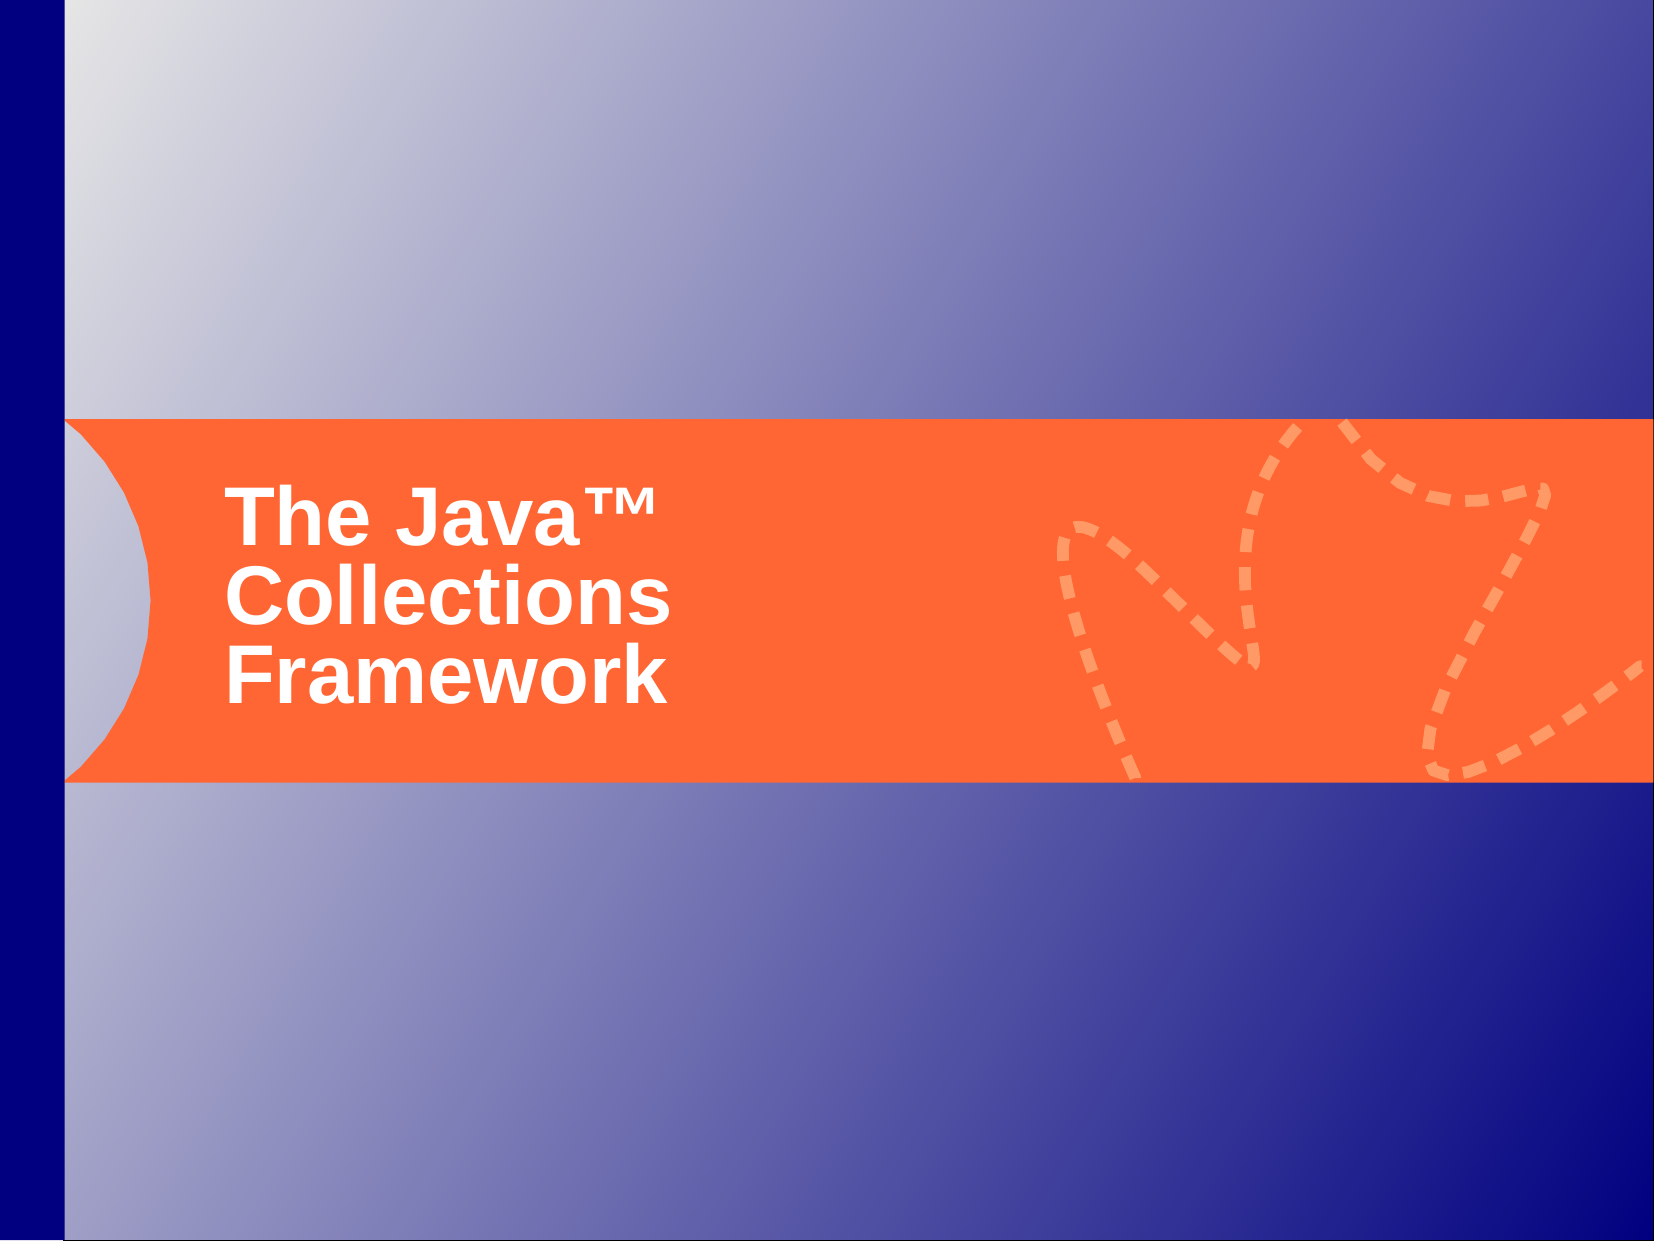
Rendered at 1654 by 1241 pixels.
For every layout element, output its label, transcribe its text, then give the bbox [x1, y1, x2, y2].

title The Java™ Collections Framework [224, 474, 1093, 727]
